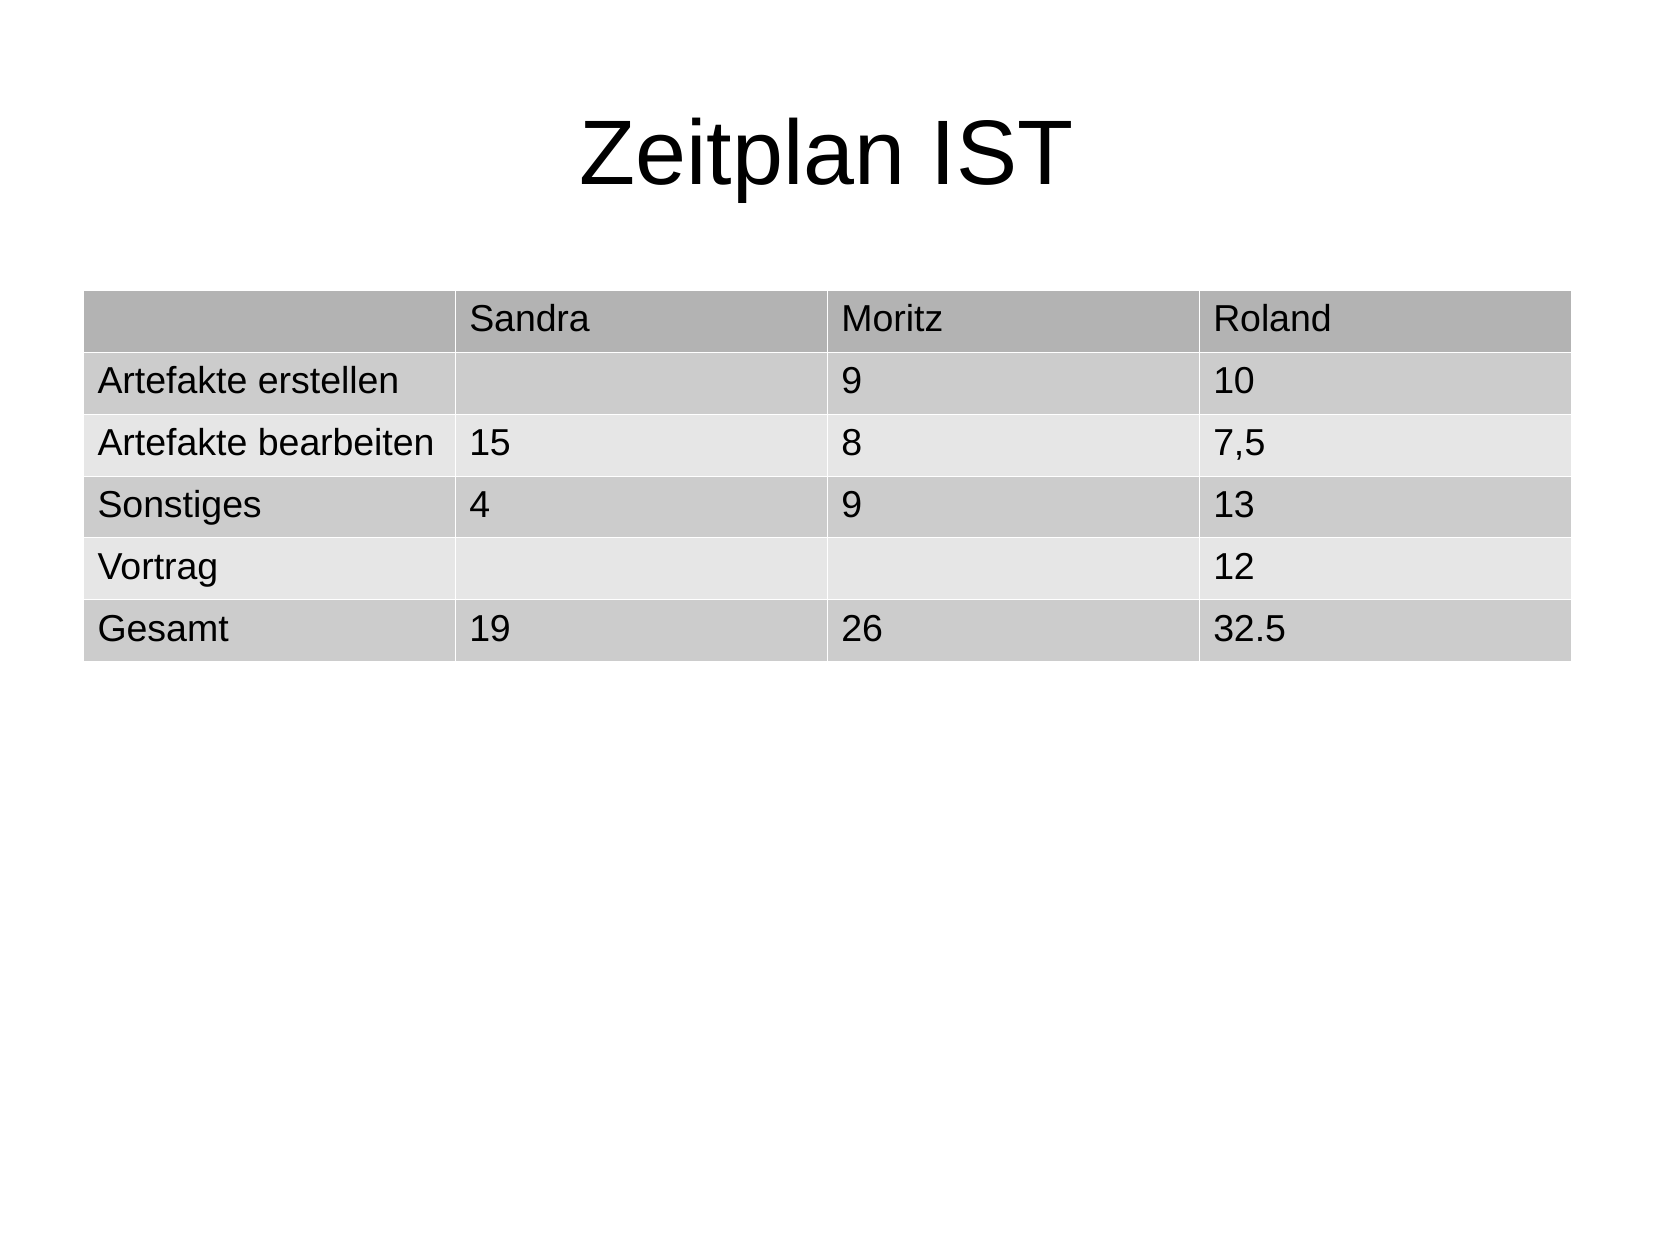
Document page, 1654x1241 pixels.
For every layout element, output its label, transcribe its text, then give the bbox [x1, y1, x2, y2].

table_header Sandra [456, 291, 827, 352]
table_cell [828, 538, 1199, 599]
table_cell 9 [828, 353, 1199, 414]
table_cell Artefakte erstellen [84, 353, 455, 414]
table_header Roland [1200, 291, 1571, 352]
title Zeitplan IST [82, 49, 1571, 257]
table_cell 32.5 [1200, 600, 1571, 661]
table_cell 4 [456, 477, 827, 537]
table_header Moritz [828, 291, 1199, 352]
table_cell 8 [828, 415, 1199, 476]
table_cell Sonstiges [84, 477, 455, 537]
table_cell Artefakte bearbeiten [84, 415, 455, 476]
table_cell 15 [456, 415, 827, 476]
table_cell 13 [1200, 477, 1571, 537]
table_cell [456, 538, 827, 599]
table_cell 7,5 [1200, 415, 1571, 476]
table_cell 26 [828, 600, 1199, 661]
table_cell 12 [1200, 538, 1571, 599]
table_cell 19 [456, 600, 827, 661]
table_cell Gesamt [84, 600, 455, 661]
table_cell 10 [1200, 353, 1571, 414]
table_cell 9 [828, 477, 1199, 537]
table_cell [456, 353, 827, 414]
table_cell Vortrag [84, 538, 455, 599]
table_header [84, 291, 455, 352]
